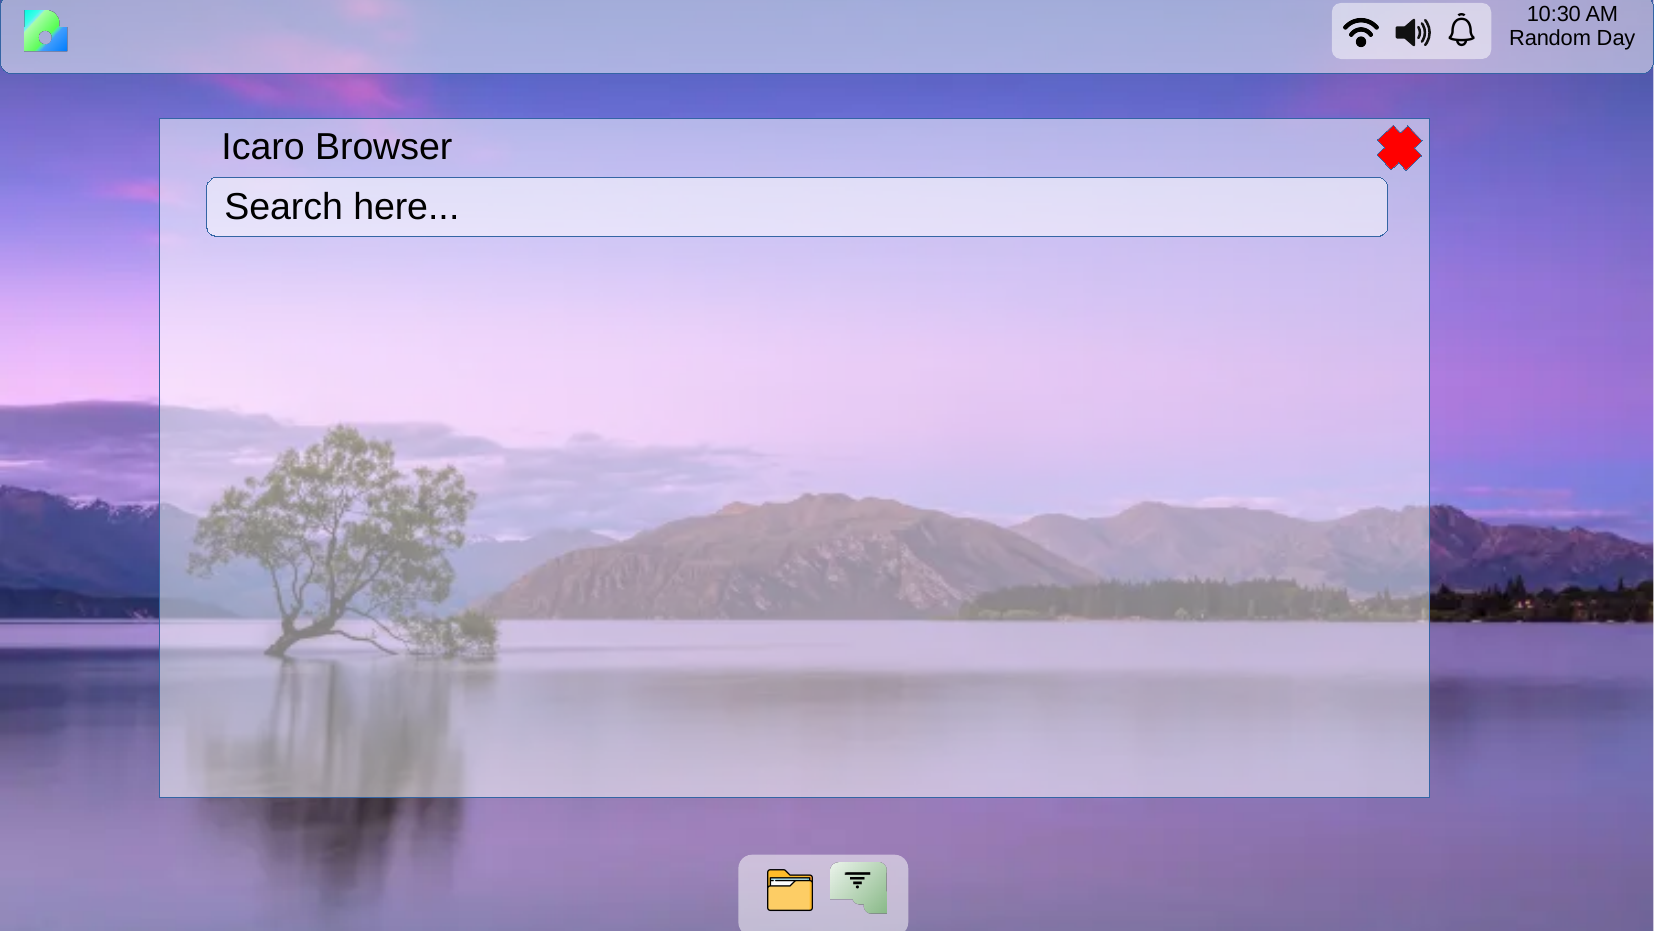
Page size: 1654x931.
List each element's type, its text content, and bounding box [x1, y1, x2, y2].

picture [830, 862, 887, 919]
picture [767, 867, 813, 913]
text_box Search here... [206, 177, 1388, 237]
text_box [159, 118, 1430, 798]
picture [1343, 14, 1379, 51]
text_box [89, 0, 1654, 74]
picture [1443, 11, 1480, 48]
text_box [738, 854, 909, 931]
text_box 10:30 AM Random Day [1491, 0, 1654, 64]
picture [1393, 12, 1433, 52]
text_box Icaro Browser [206, 118, 473, 178]
picture [0, 0, 1654, 931]
